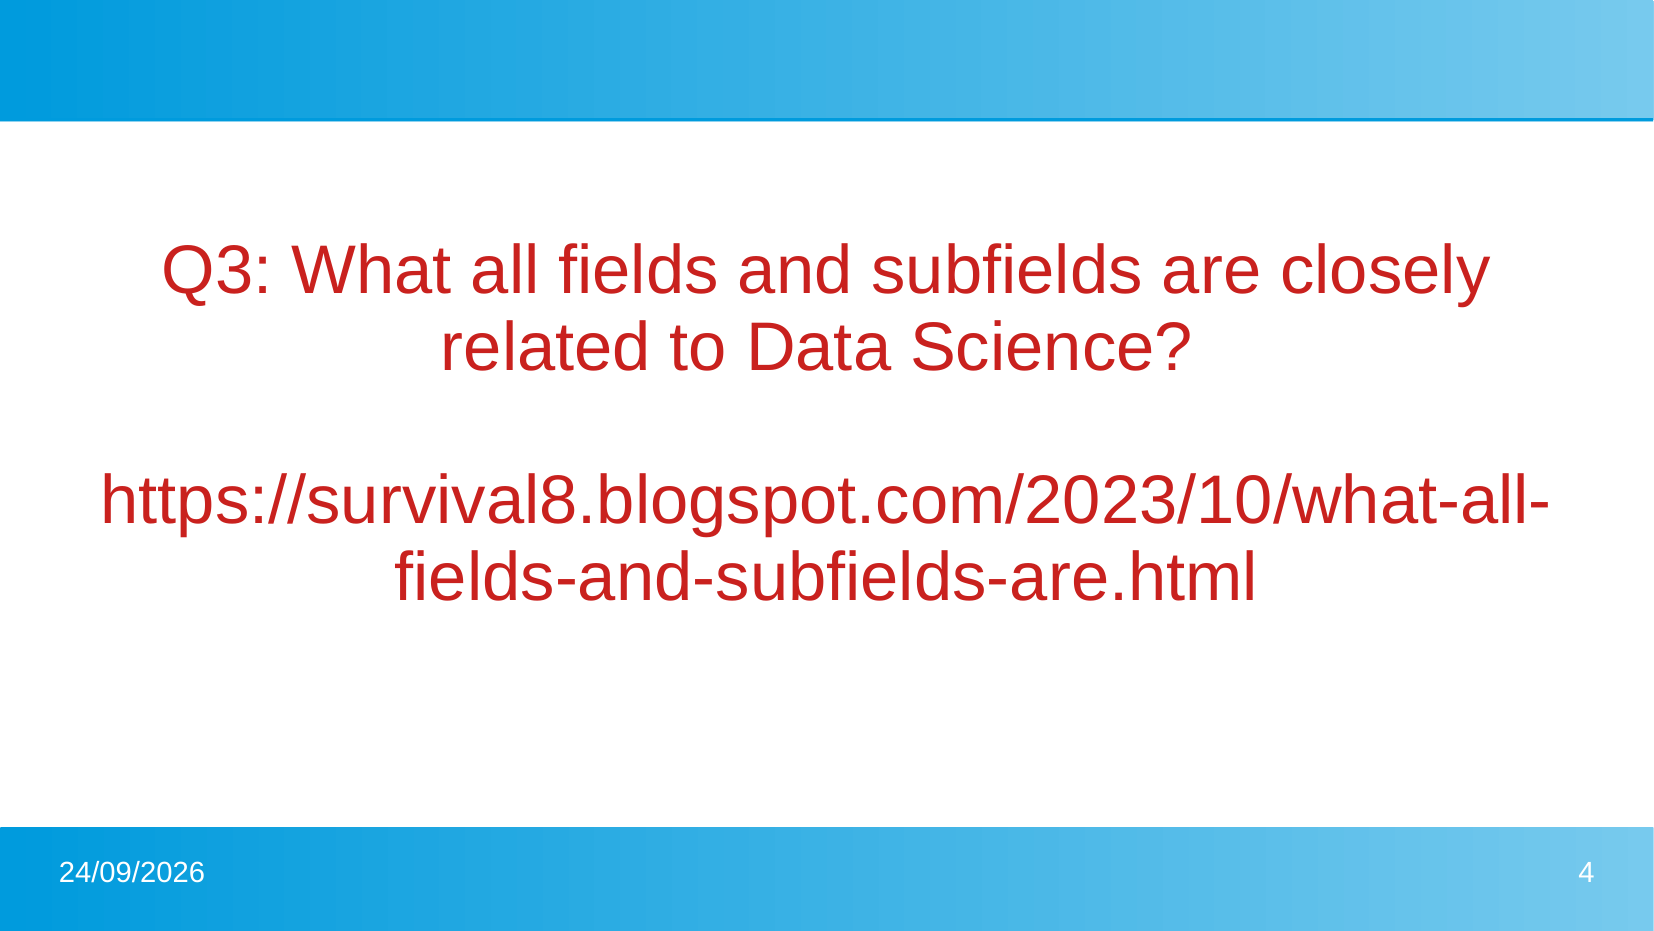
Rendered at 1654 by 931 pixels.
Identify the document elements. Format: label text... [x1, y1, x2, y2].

title Q3: What all fields and subfields are closely related to Data Science? https://survival8.blogspot.com/2023/10/what-all-fields-and-subfields-are.html [59, 231, 1595, 616]
